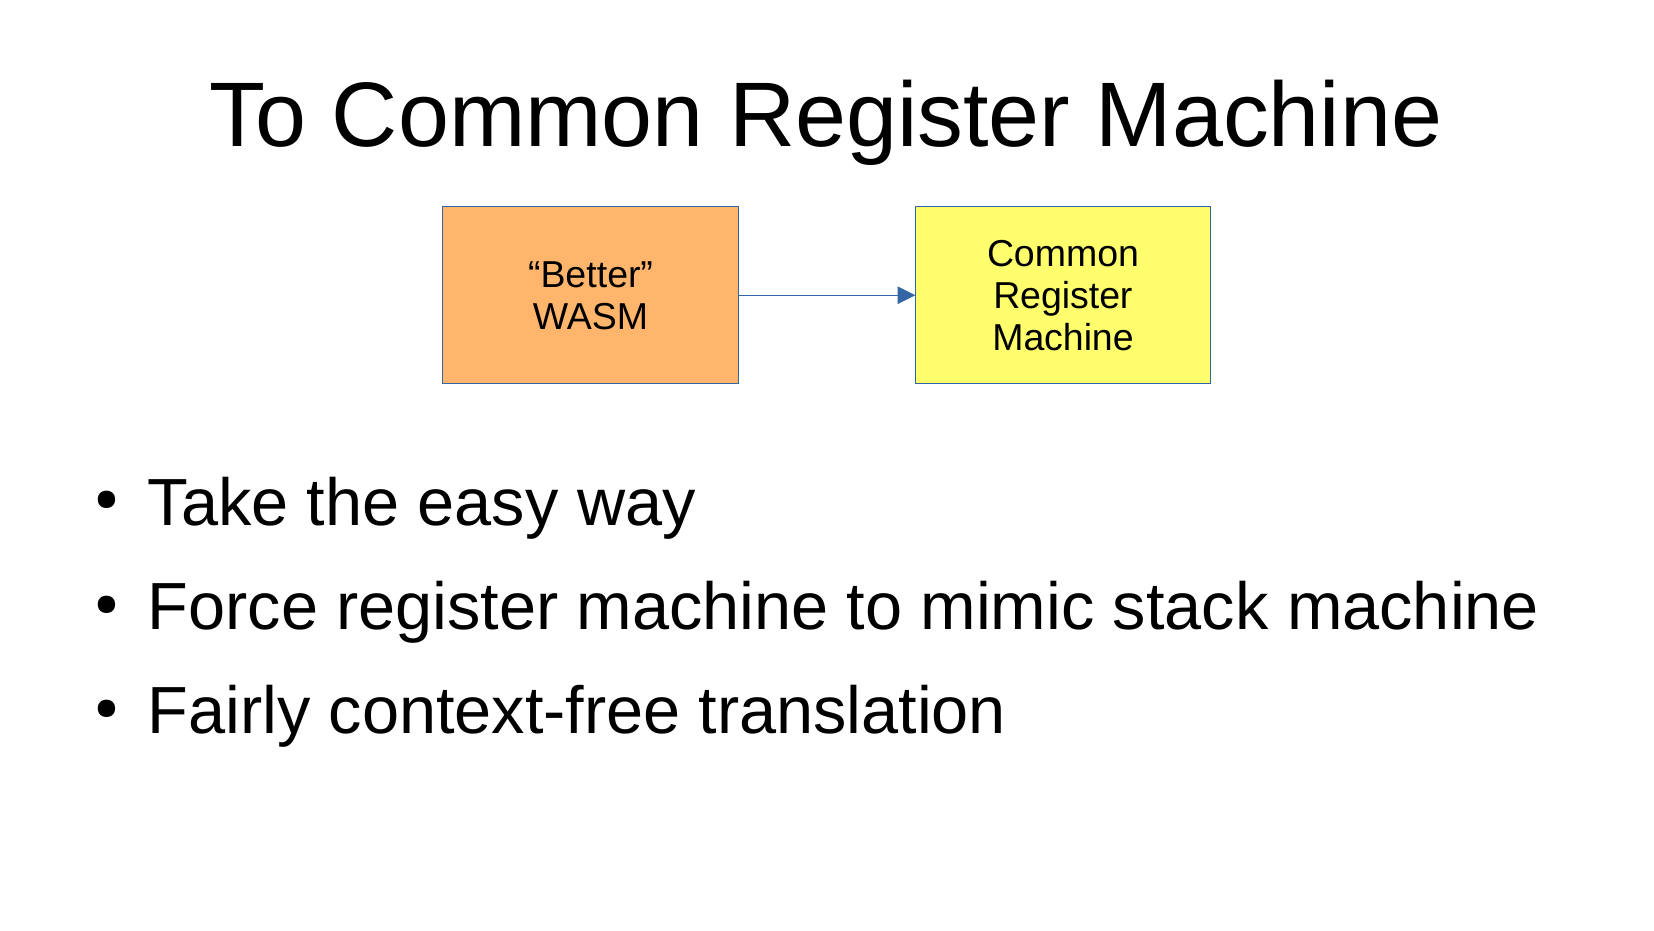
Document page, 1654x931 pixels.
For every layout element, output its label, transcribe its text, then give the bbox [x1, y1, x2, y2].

title To Common Register Machine [82, 37, 1571, 193]
text_box Common Register Machine [915, 206, 1211, 384]
list Take the easy way Force register machine to mimic stack machine Fairly context-free translation [76, 464, 1565, 798]
text_box “Better” WASM [442, 206, 739, 384]
